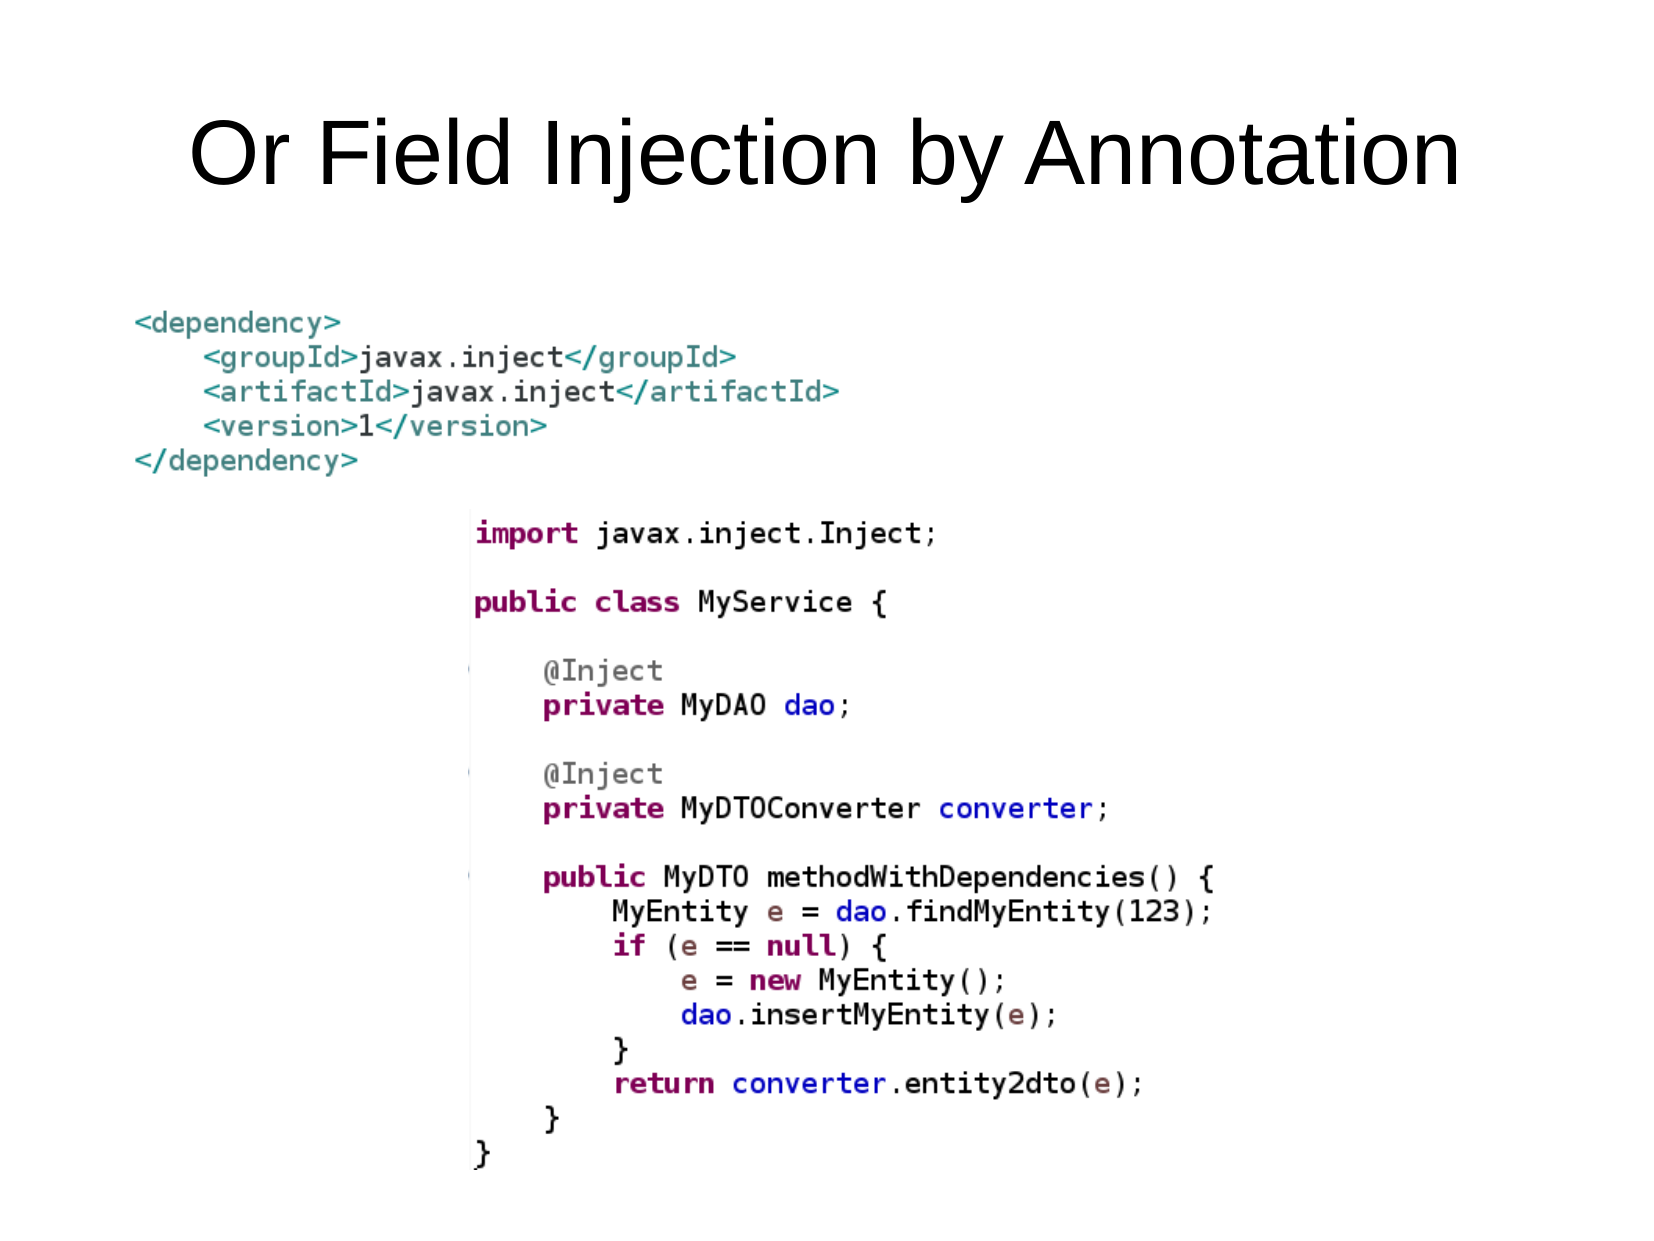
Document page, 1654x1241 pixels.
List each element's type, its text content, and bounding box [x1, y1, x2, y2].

title Or Field Injection by Annotation [82, 49, 1571, 257]
picture [468, 509, 1216, 1171]
picture [120, 300, 850, 481]
